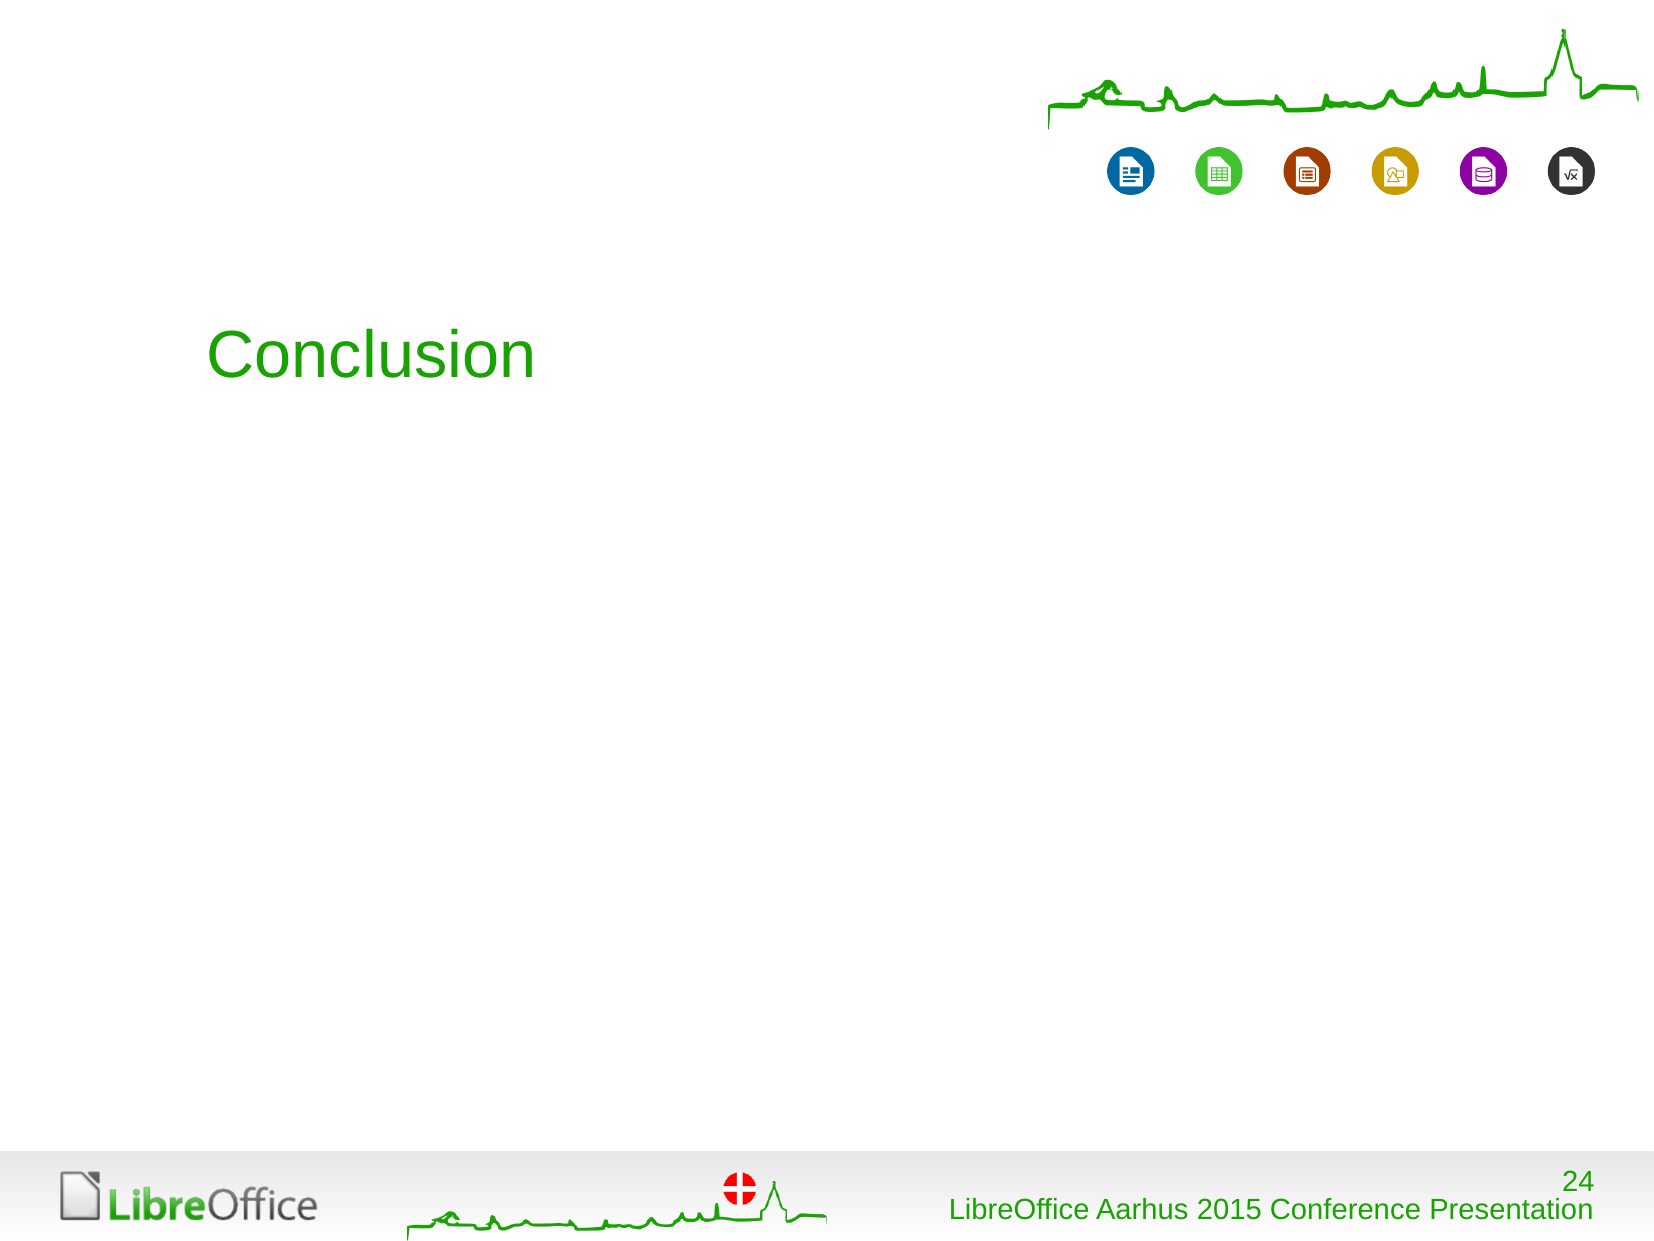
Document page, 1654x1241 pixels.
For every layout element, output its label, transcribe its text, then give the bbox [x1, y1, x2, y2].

picture [1048, 29, 1639, 130]
title Conclusion [206, 265, 1477, 443]
picture [1107, 147, 1595, 195]
picture [407, 1172, 827, 1241]
picture [41, 1152, 337, 1240]
